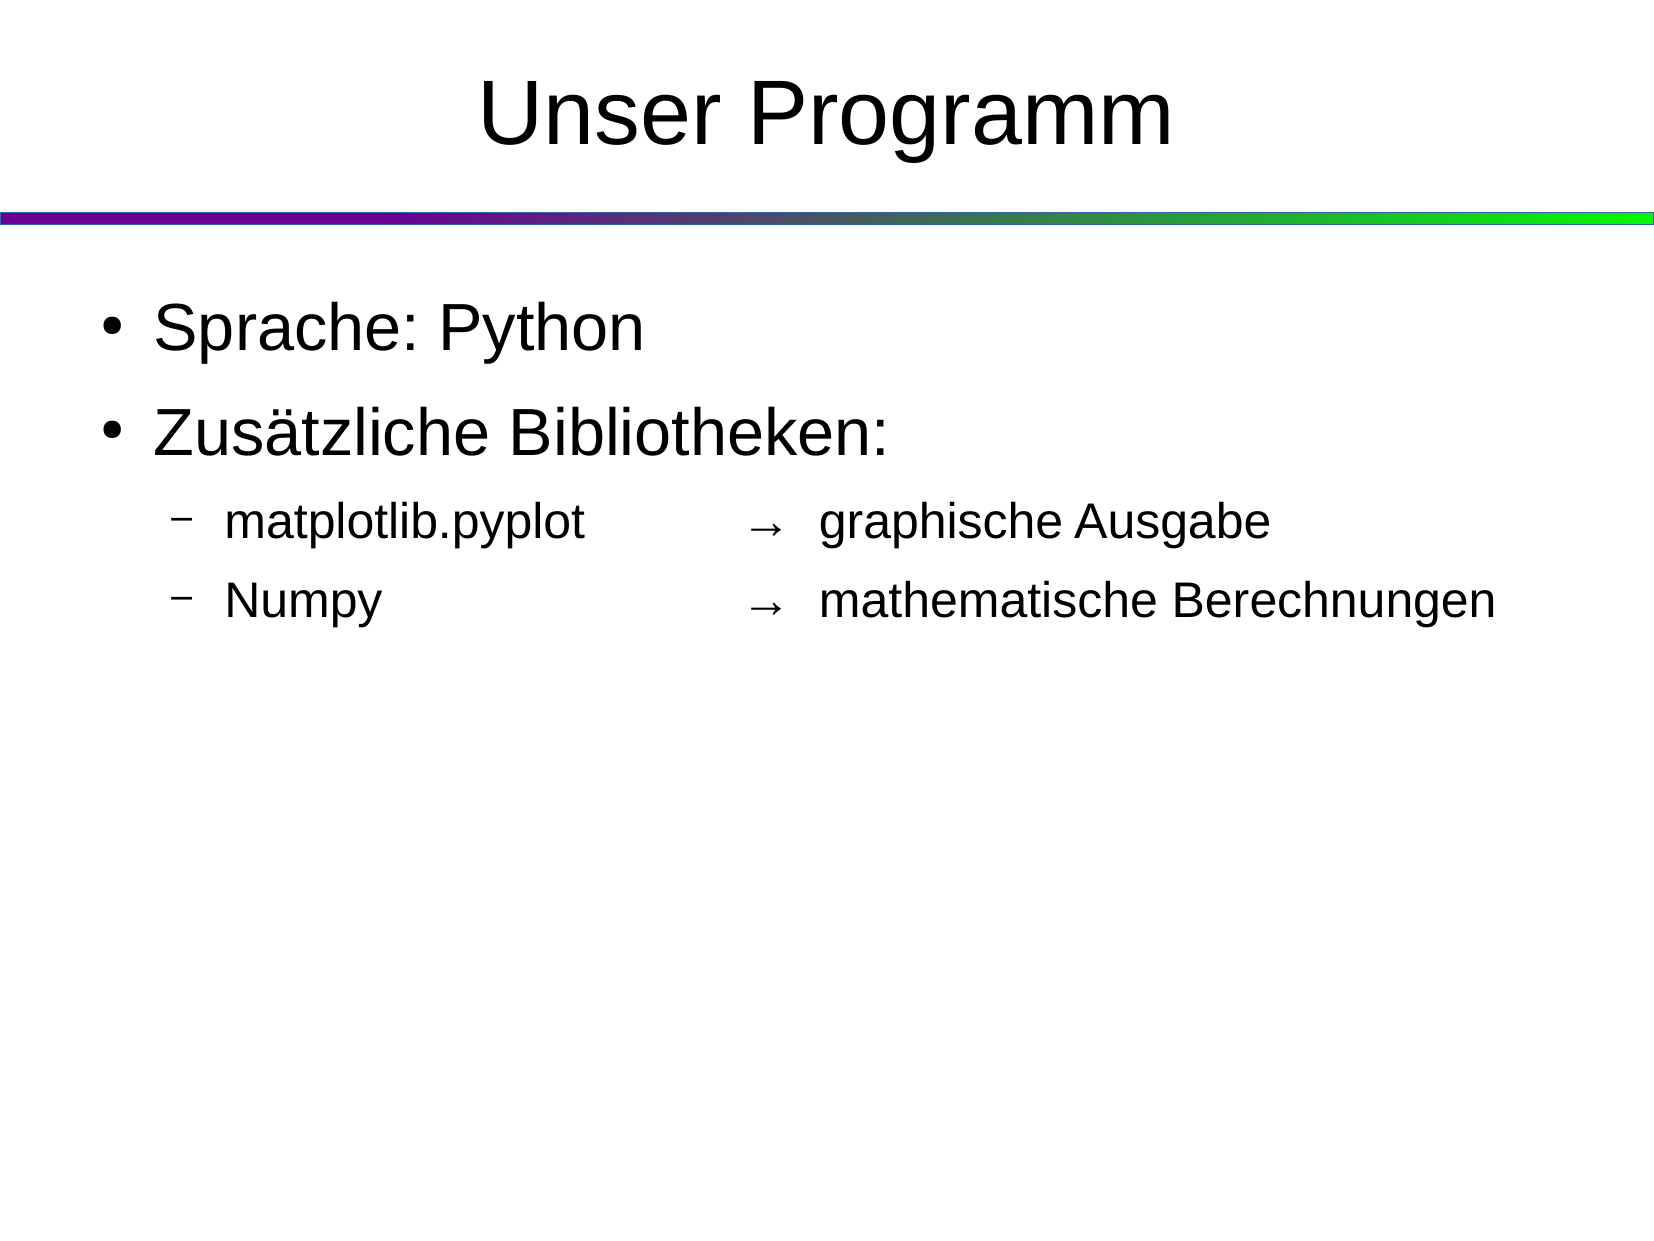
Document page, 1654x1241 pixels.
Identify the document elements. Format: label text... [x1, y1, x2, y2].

list Sprache: Python Zusätzliche Bibliotheken: matplotlib.pyplot → graphische Ausgabe Numpy → mathematische Berechnungen [82, 290, 1571, 1010]
title Unser Programm [82, 49, 1571, 178]
